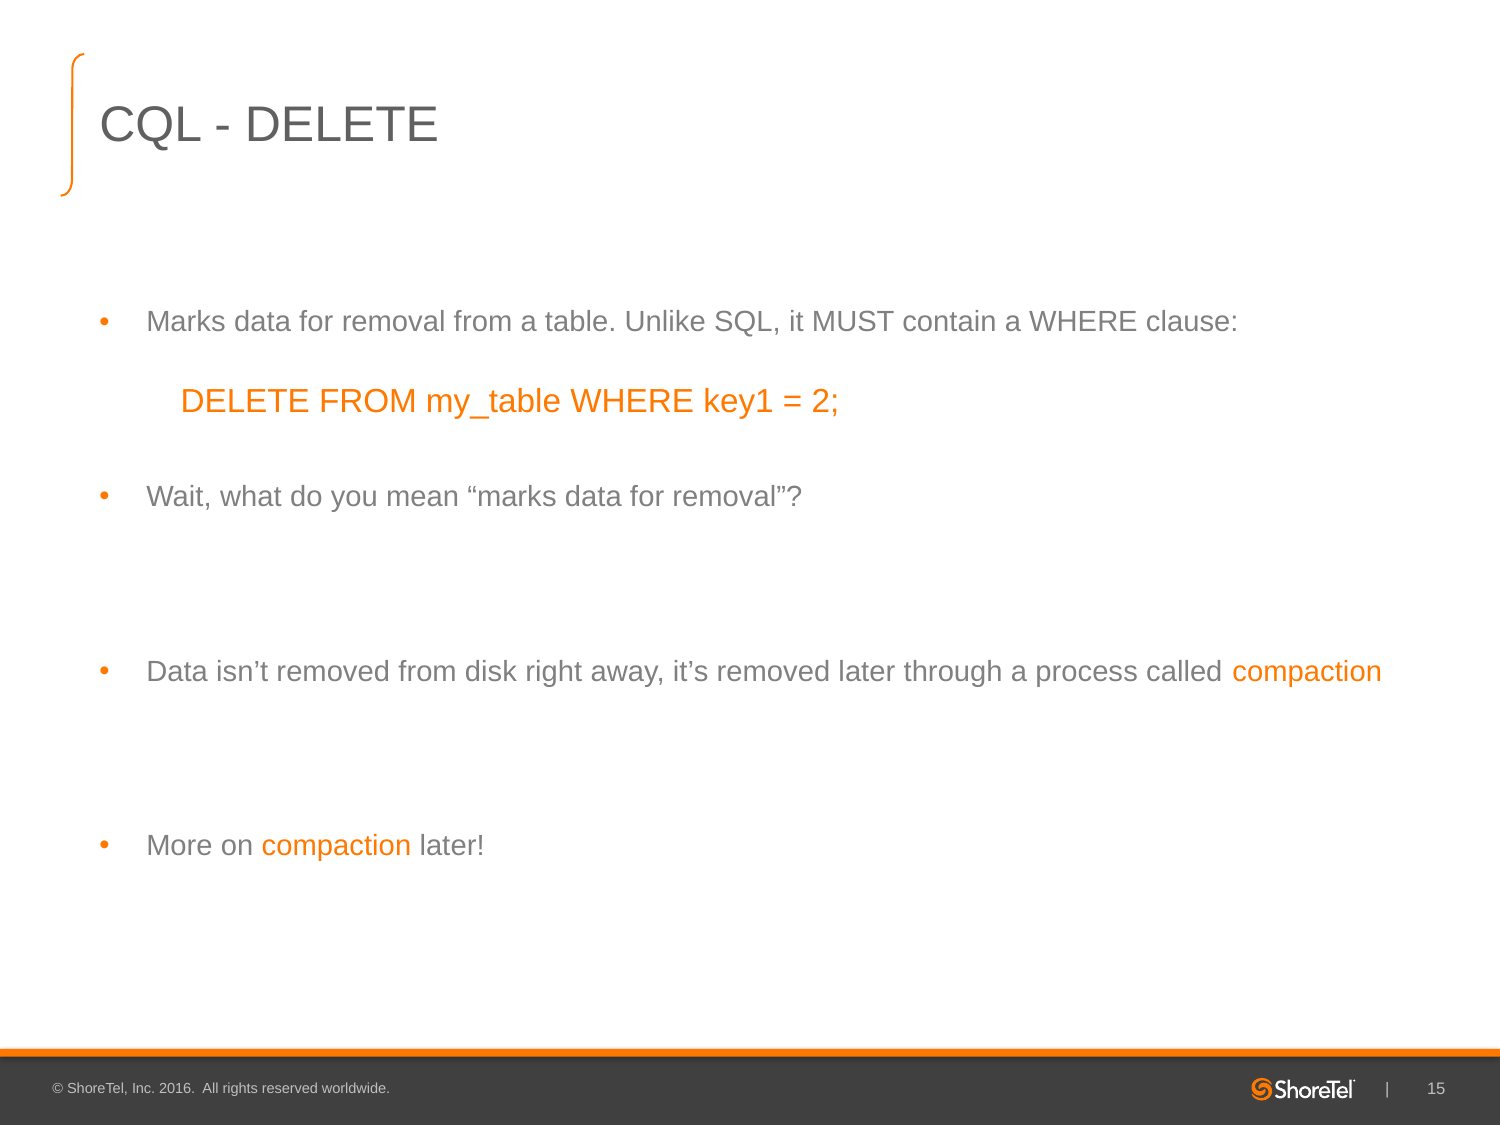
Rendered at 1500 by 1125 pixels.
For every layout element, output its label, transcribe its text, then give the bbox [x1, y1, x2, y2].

text_box DELETE FROM my_table WHERE key1 = 2; [165, 371, 896, 432]
list Marks data for removal from a table. Unlike SQL, it MUST contain a WHERE clause: Wait, what do you mean “marks data for removal”? Data isn’t removed from disk right away, it’s removed later through a process called compaction More on compaction later! [84, 297, 1450, 946]
title CQL - DELETE [84, 53, 1235, 196]
